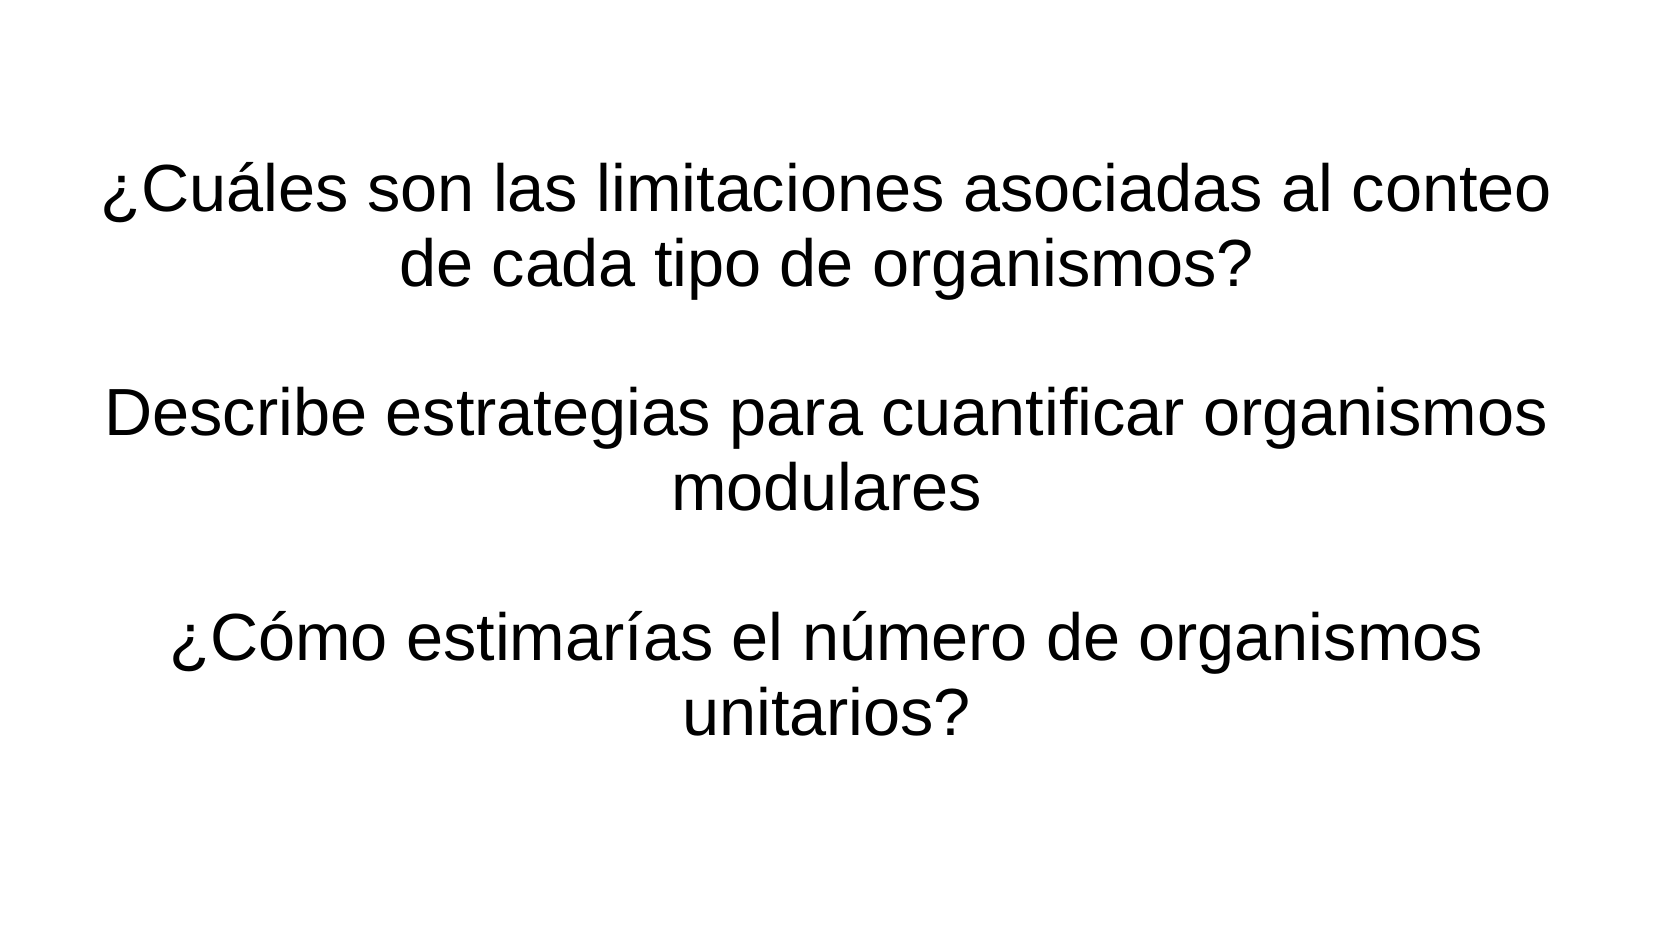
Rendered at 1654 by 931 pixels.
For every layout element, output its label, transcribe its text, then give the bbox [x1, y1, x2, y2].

text_box ¿Cuáles son las limitaciones asociadas al conteo de cada tipo de organismos? Describe estrategias para cuantificar organismos modulares ¿Cómo estimarías el número de organismos unitarios? [82, 90, 1571, 811]
